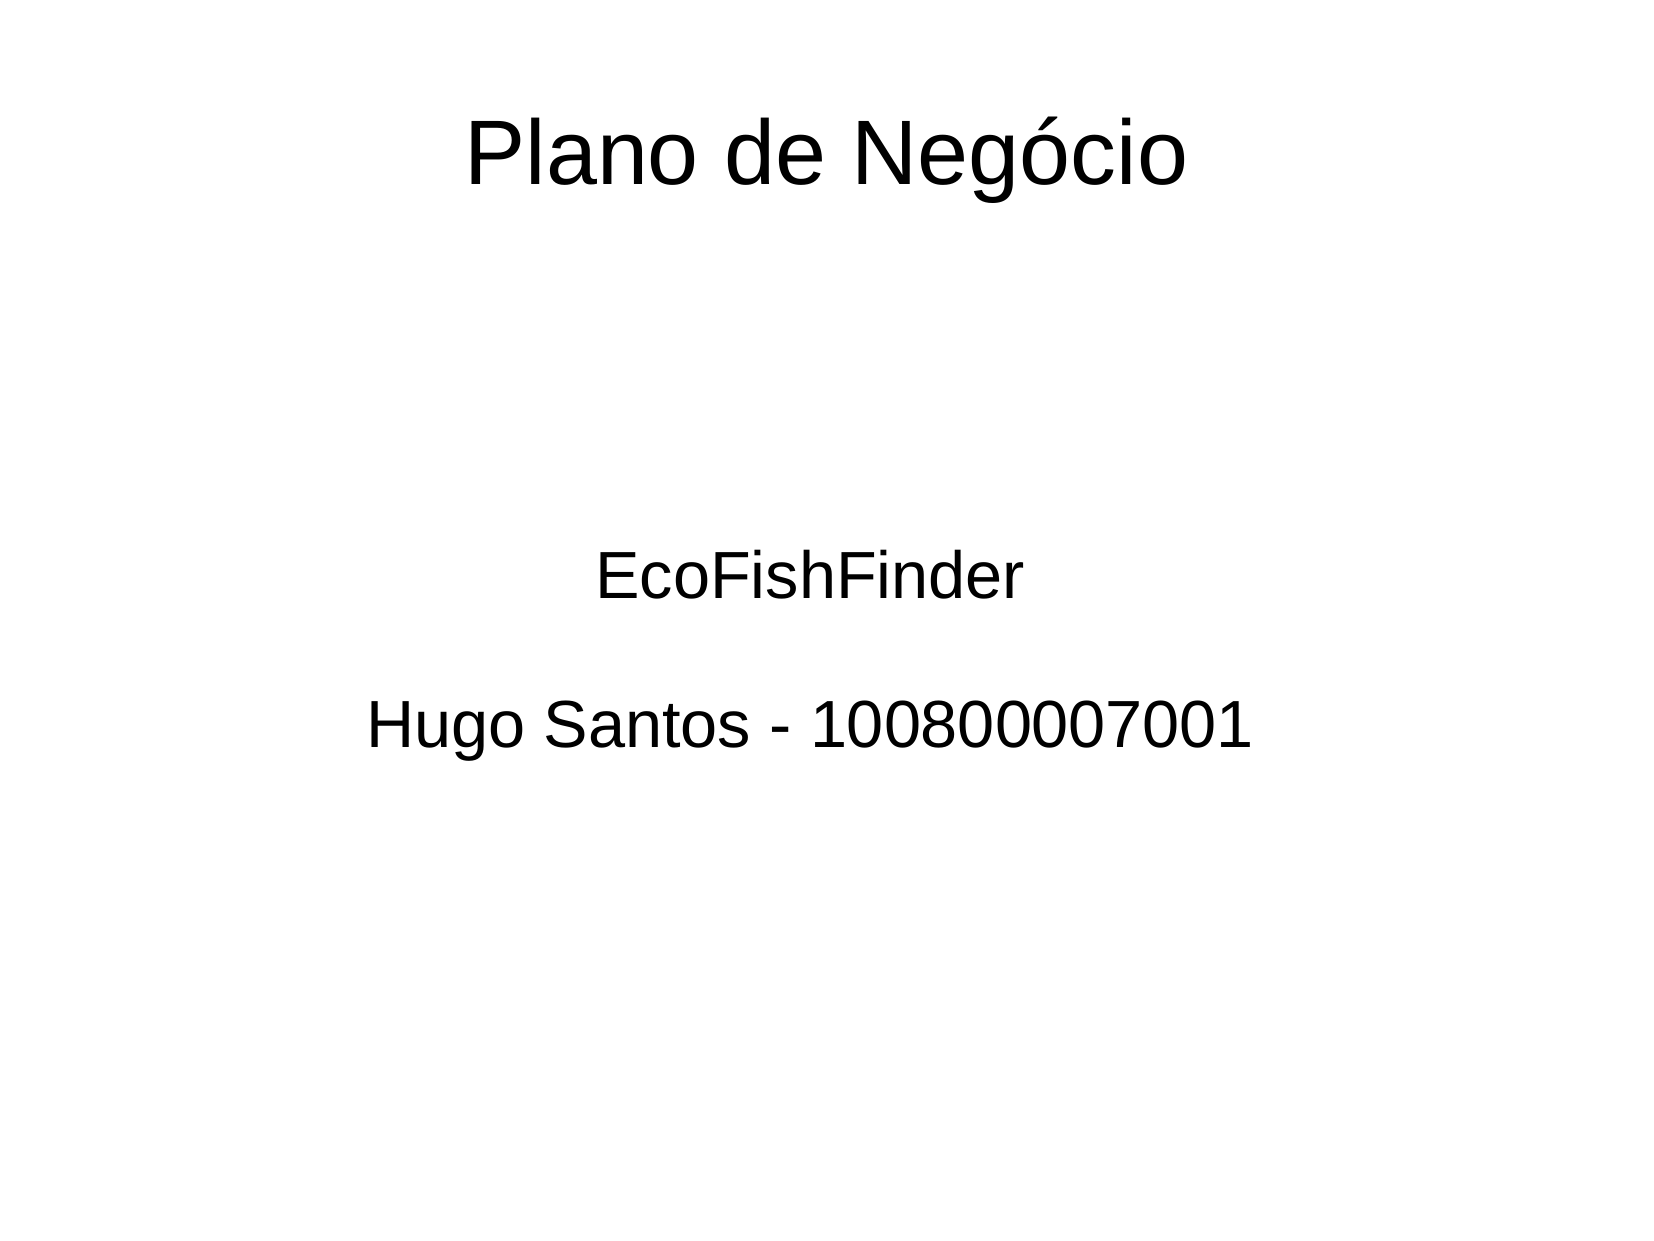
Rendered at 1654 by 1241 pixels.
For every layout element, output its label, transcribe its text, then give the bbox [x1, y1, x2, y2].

subtitle EcoFishFinder Hugo Santos - 100800007001 [82, 290, 1538, 1010]
title Plano de Negócio [82, 49, 1571, 257]
